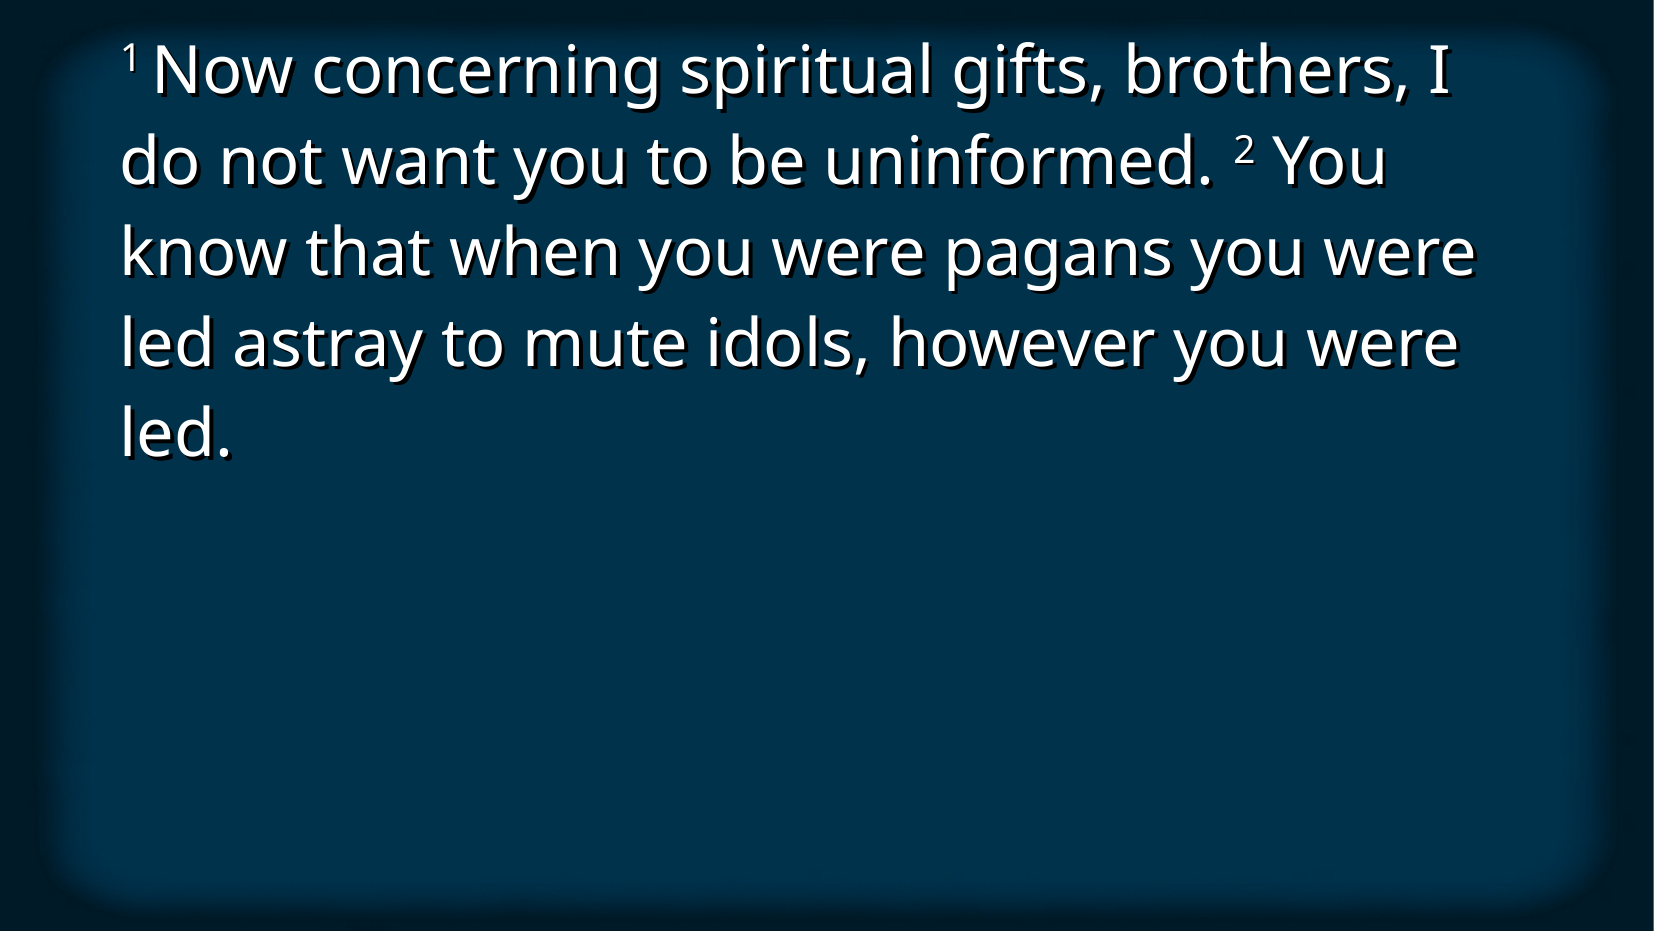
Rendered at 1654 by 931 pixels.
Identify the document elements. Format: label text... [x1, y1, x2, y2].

text_box 1 Now concerning spiritual gifts, brothers, I do not want you to be uninformed. 2 You know that when you were pagans you were led astray to mute idols, however you were led. [105, 15, 1561, 385]
picture [0, 0, 1654, 931]
